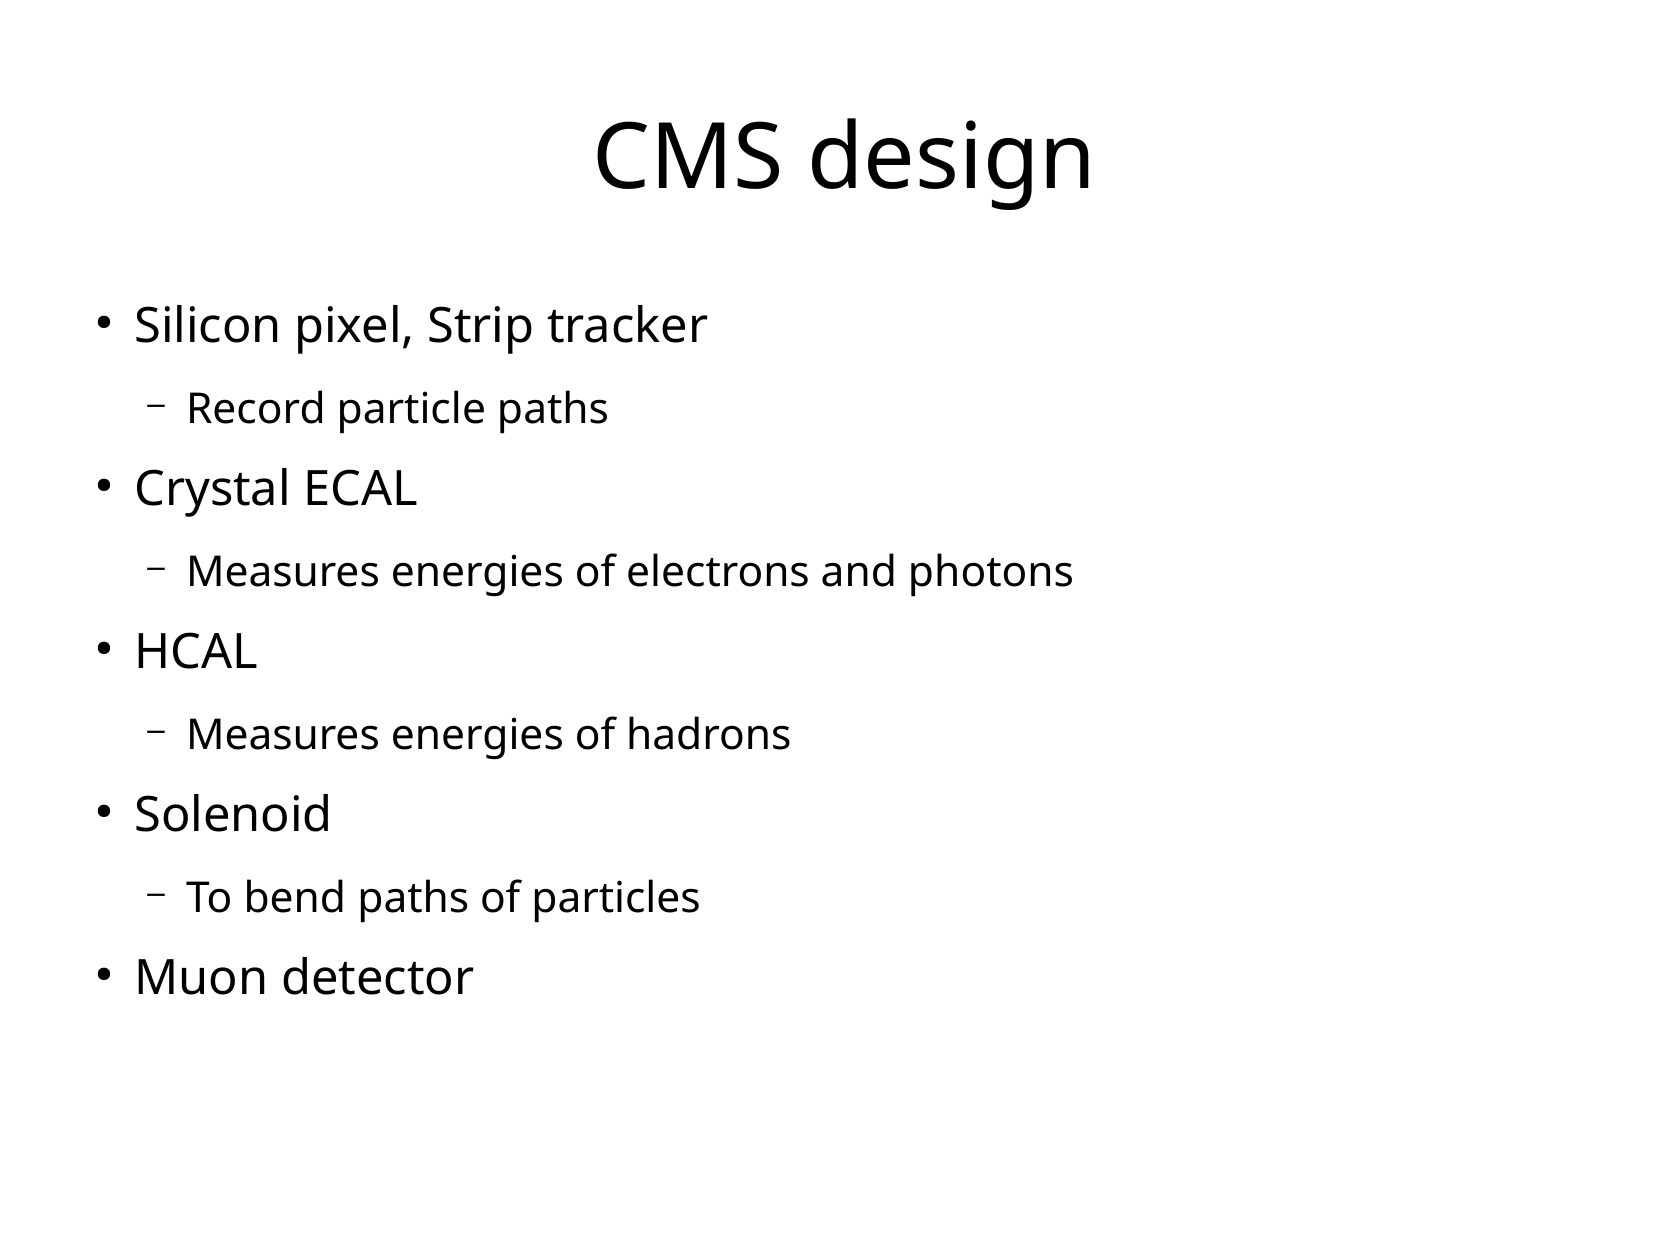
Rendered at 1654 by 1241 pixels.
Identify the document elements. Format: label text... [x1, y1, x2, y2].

list Silicon pixel, Strip tracker Record particle paths Crystal ECAL Measures energies of electrons and photons HCAL Measures energies of hadrons Solenoid To bend paths of particles Muon detector [82, 290, 1571, 1010]
title CMS design [82, 49, 1571, 257]
